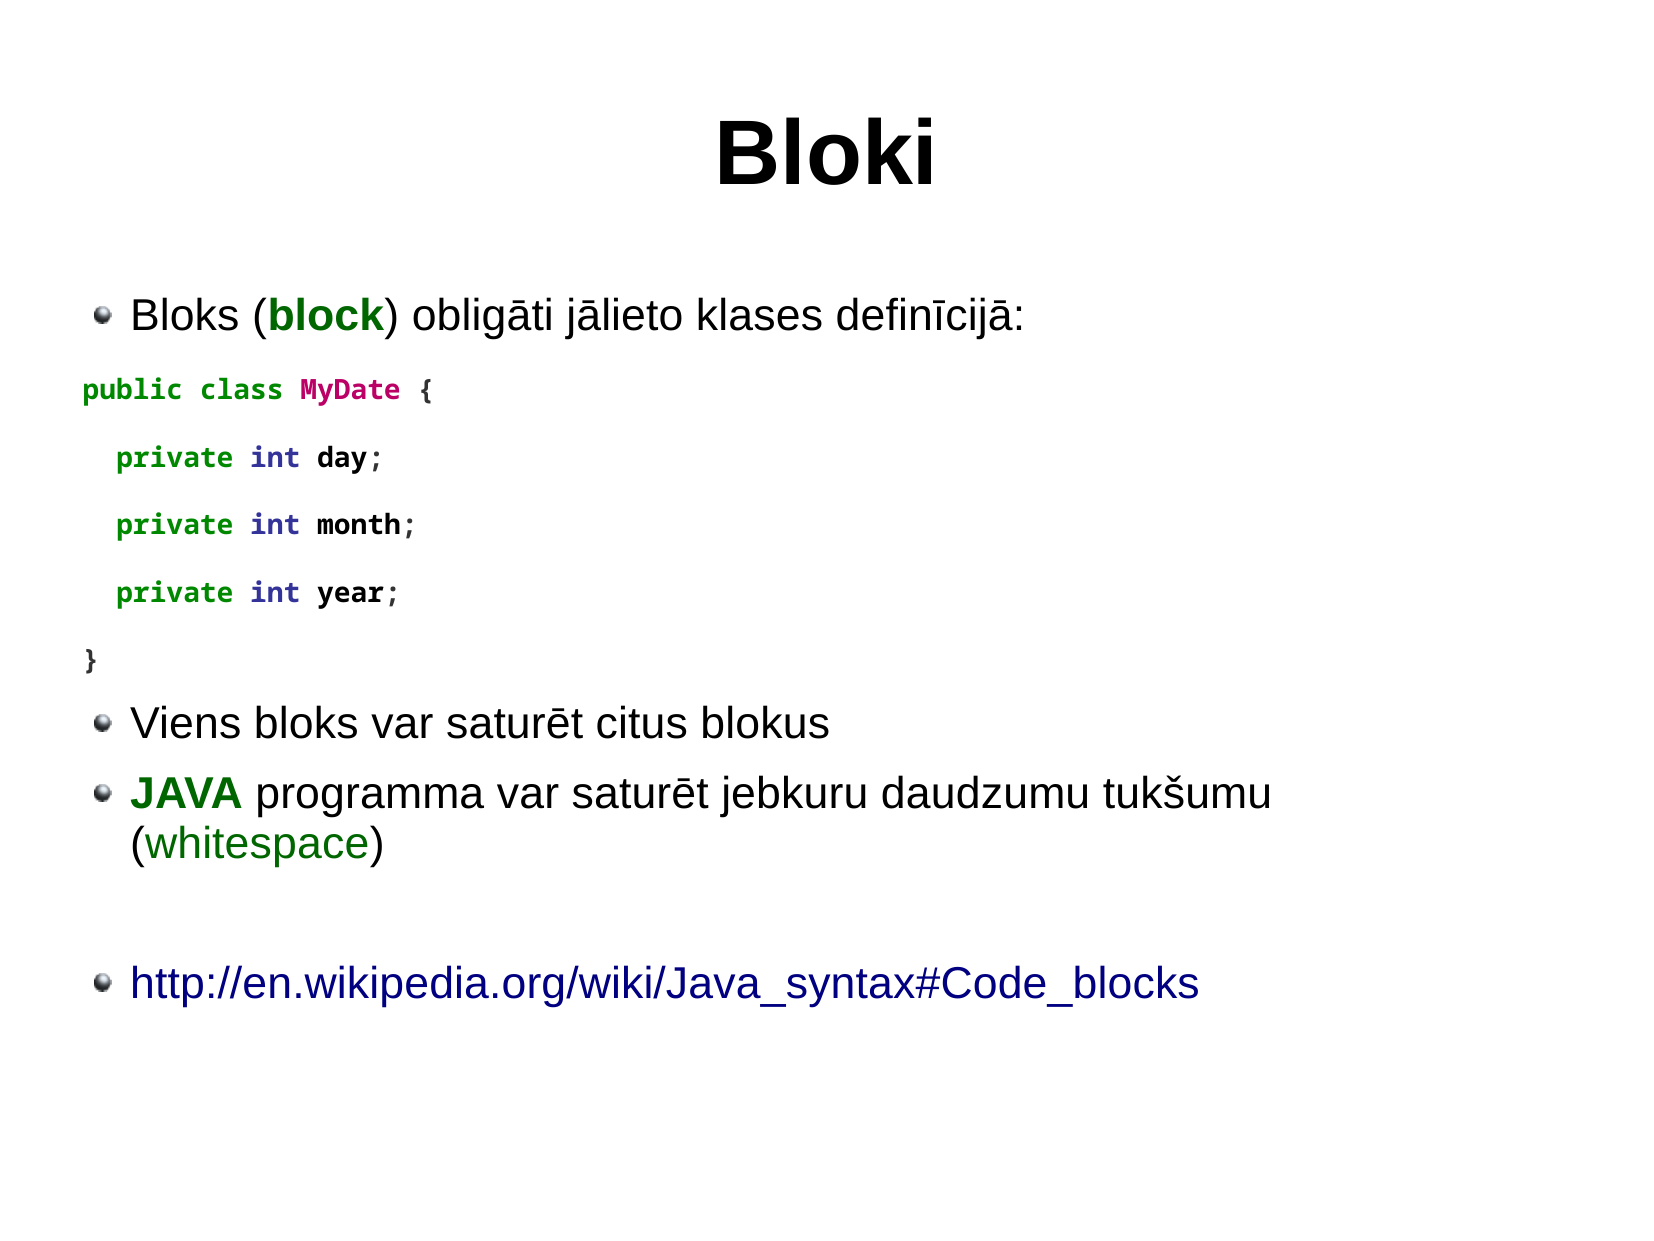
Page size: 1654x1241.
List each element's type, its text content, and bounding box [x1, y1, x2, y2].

list Bloks (block) obligāti jālieto klases definīcijā: public class MyDate { private int day; private int month; private int year; } Viens bloks var saturēt citus blokus JAVA programma var saturēt jebkuru daudzumu tukšumu (whitespace) http://en.wikipedia.org/wiki/Java_syntax#Code_blocks [82, 290, 1538, 1010]
title Bloki [82, 49, 1571, 257]
